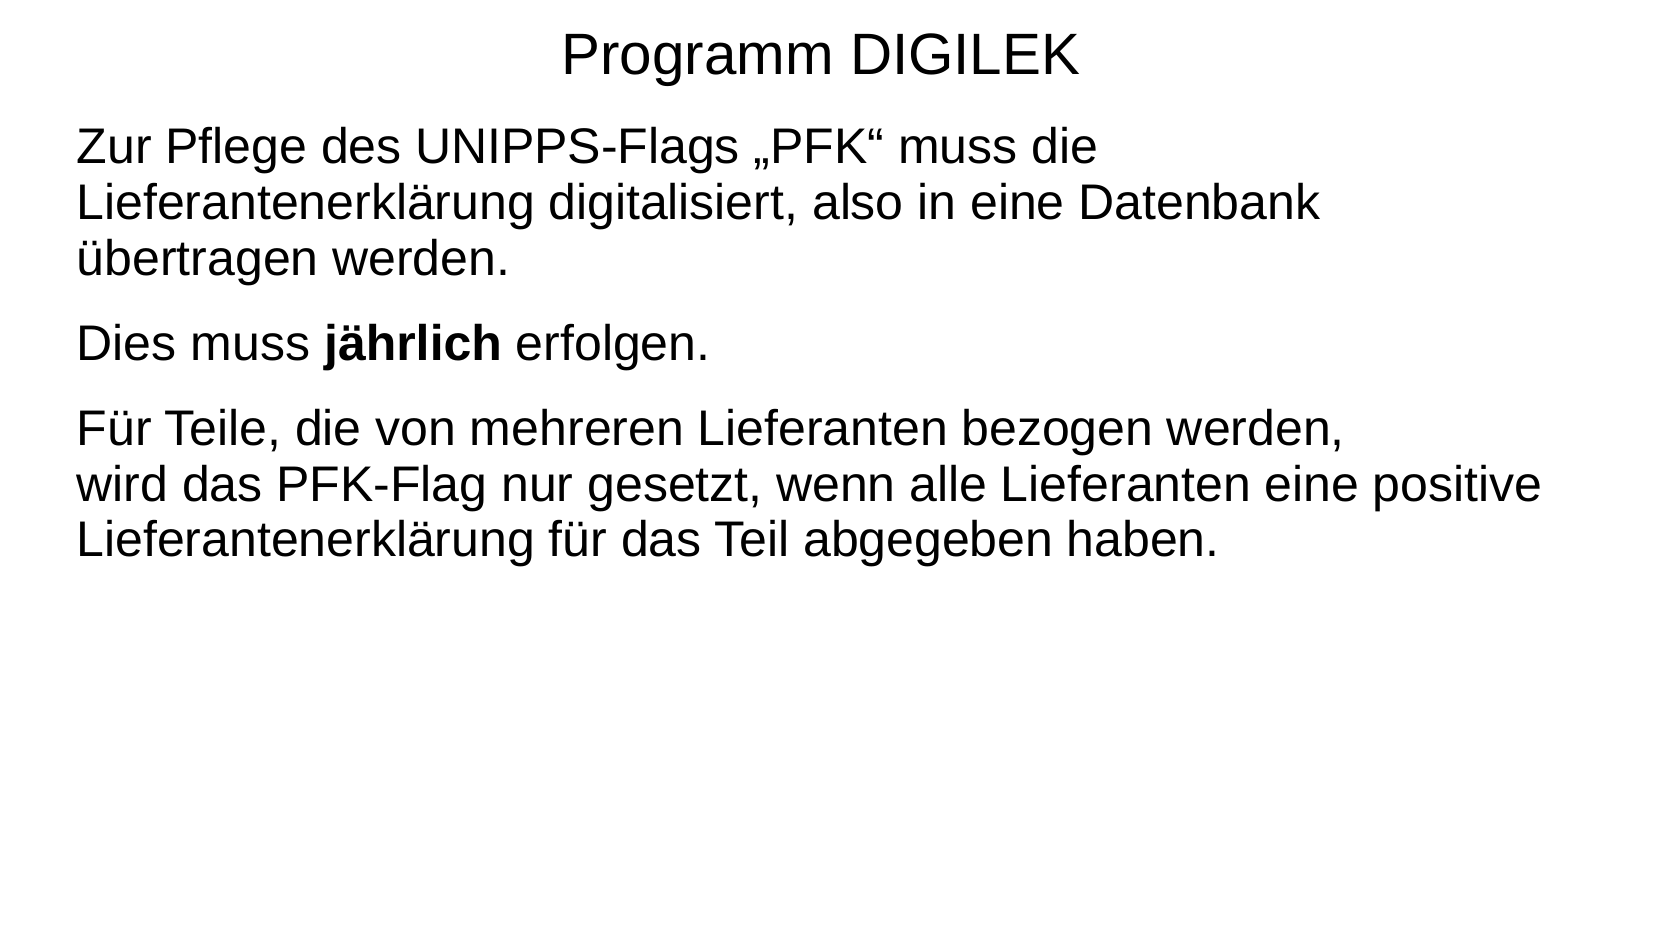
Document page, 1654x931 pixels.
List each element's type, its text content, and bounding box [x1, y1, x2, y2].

title Programm DIGILEK [76, 21, 1565, 87]
text_box Zur Pflege des UNIPPS-Flags „PFK“ muss die Lieferantenerklärung digitalisiert, also in eine Datenbank übertragen werden. Dies muss jährlich erfolgen. Für Teile, die von mehreren Lieferanten bezogen werden, wird das PFK-Flag nur gesetzt, wenn alle Lieferanten eine positive Lieferantenerklärung für das Teil abgegeben haben. [76, 118, 1565, 568]
